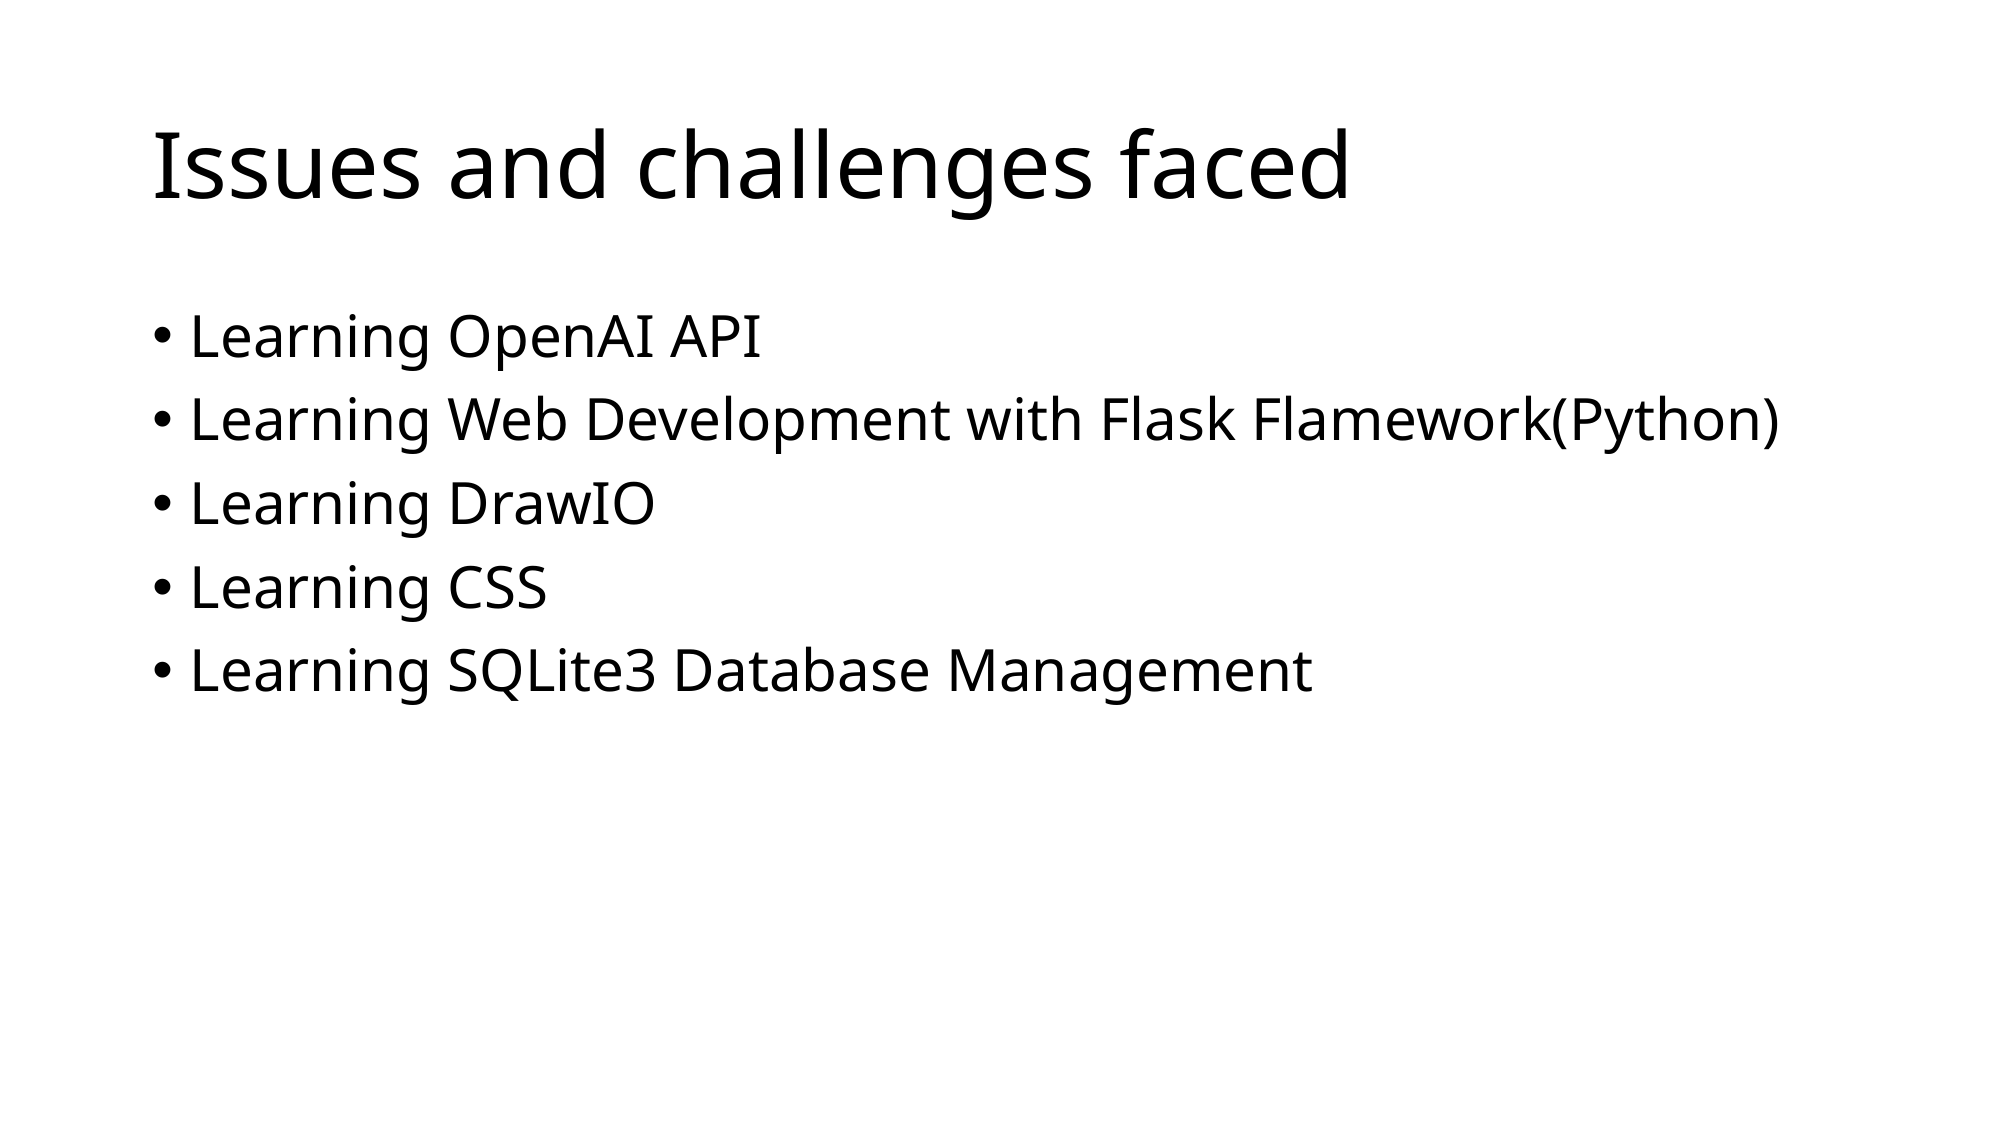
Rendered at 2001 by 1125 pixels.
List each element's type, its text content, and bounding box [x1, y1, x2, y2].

title Issues and challenges faced [137, 59, 1863, 278]
list Learning OpenAI API Learning Web Development with Flask Flamework(Python) Learning DrawIO Learning CSS Learning SQLite3 Database Management [137, 299, 1863, 1014]
